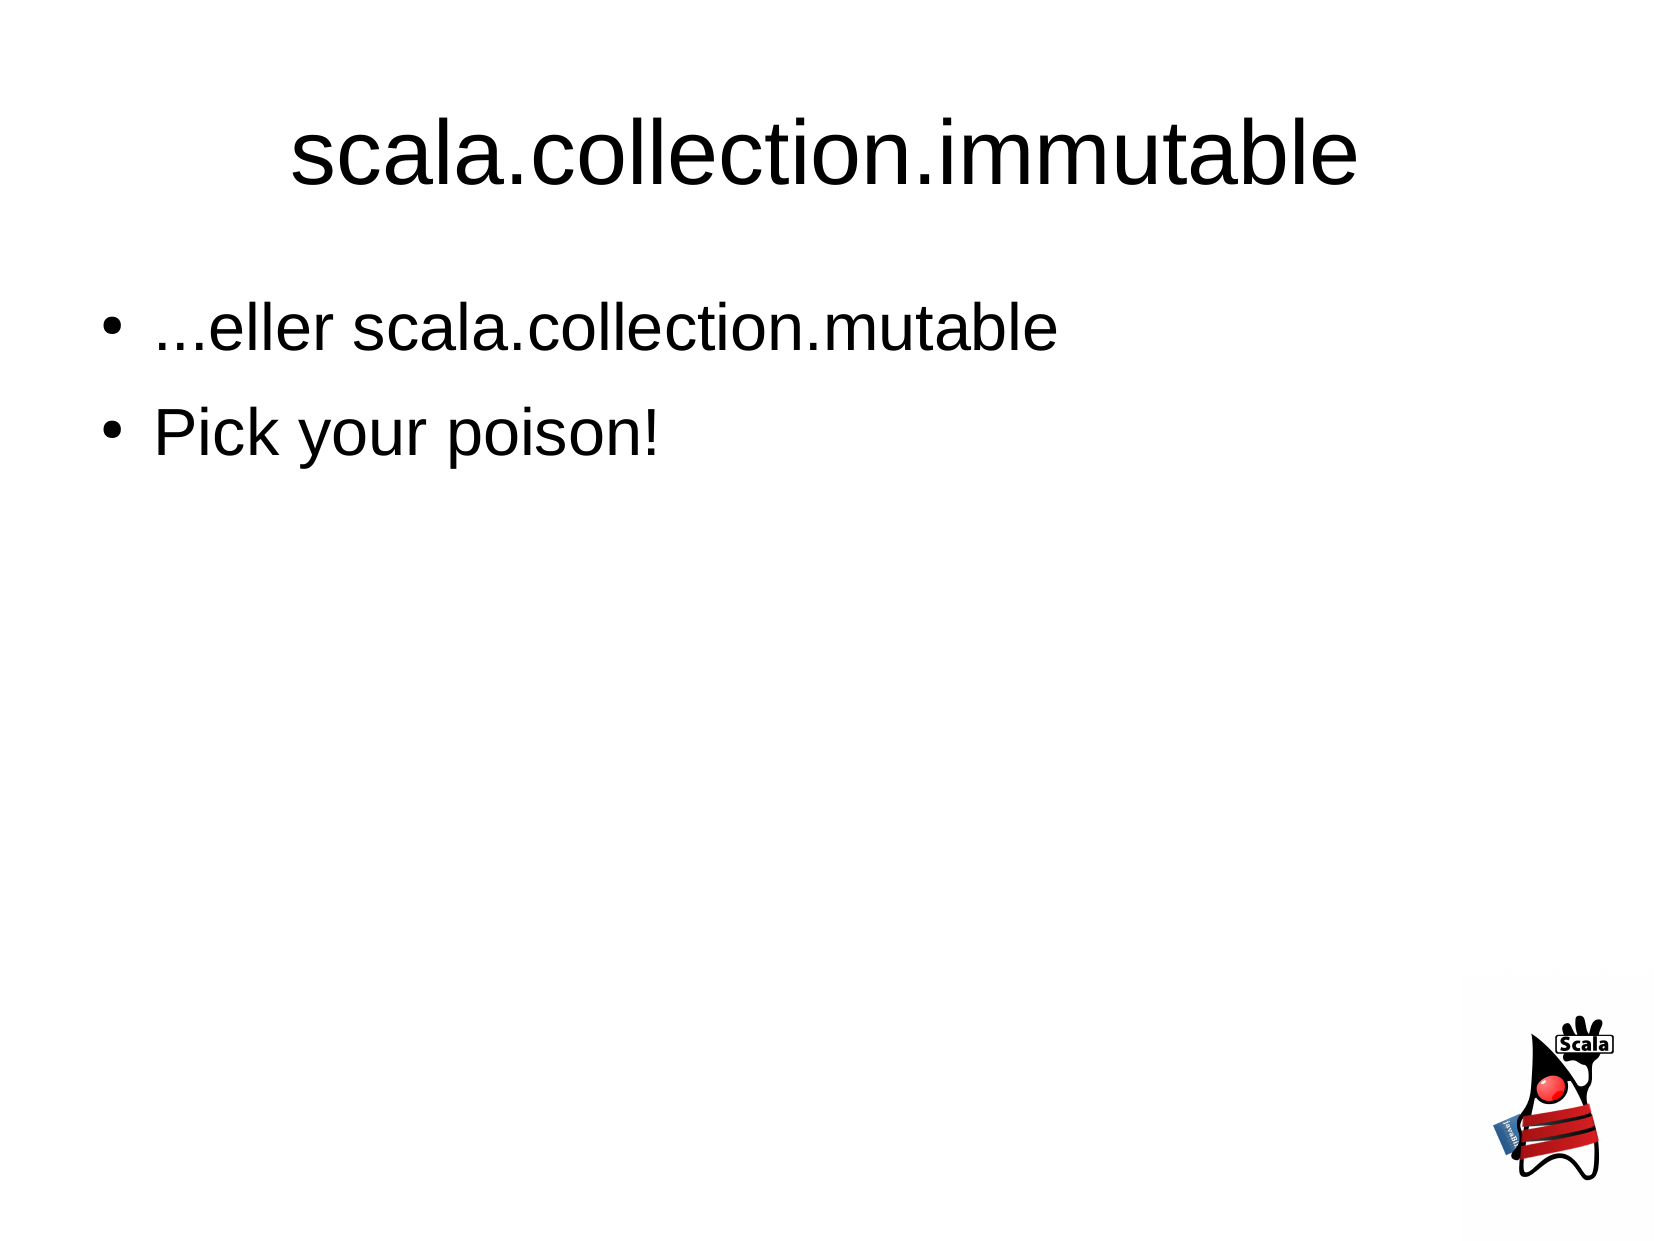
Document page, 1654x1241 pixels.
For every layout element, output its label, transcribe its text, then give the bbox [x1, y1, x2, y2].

title scala.collection.immutable [82, 56, 1571, 250]
list ...eller scala.collection.mutable Pick your poison! [82, 290, 1571, 1109]
picture [1462, 969, 1654, 1241]
